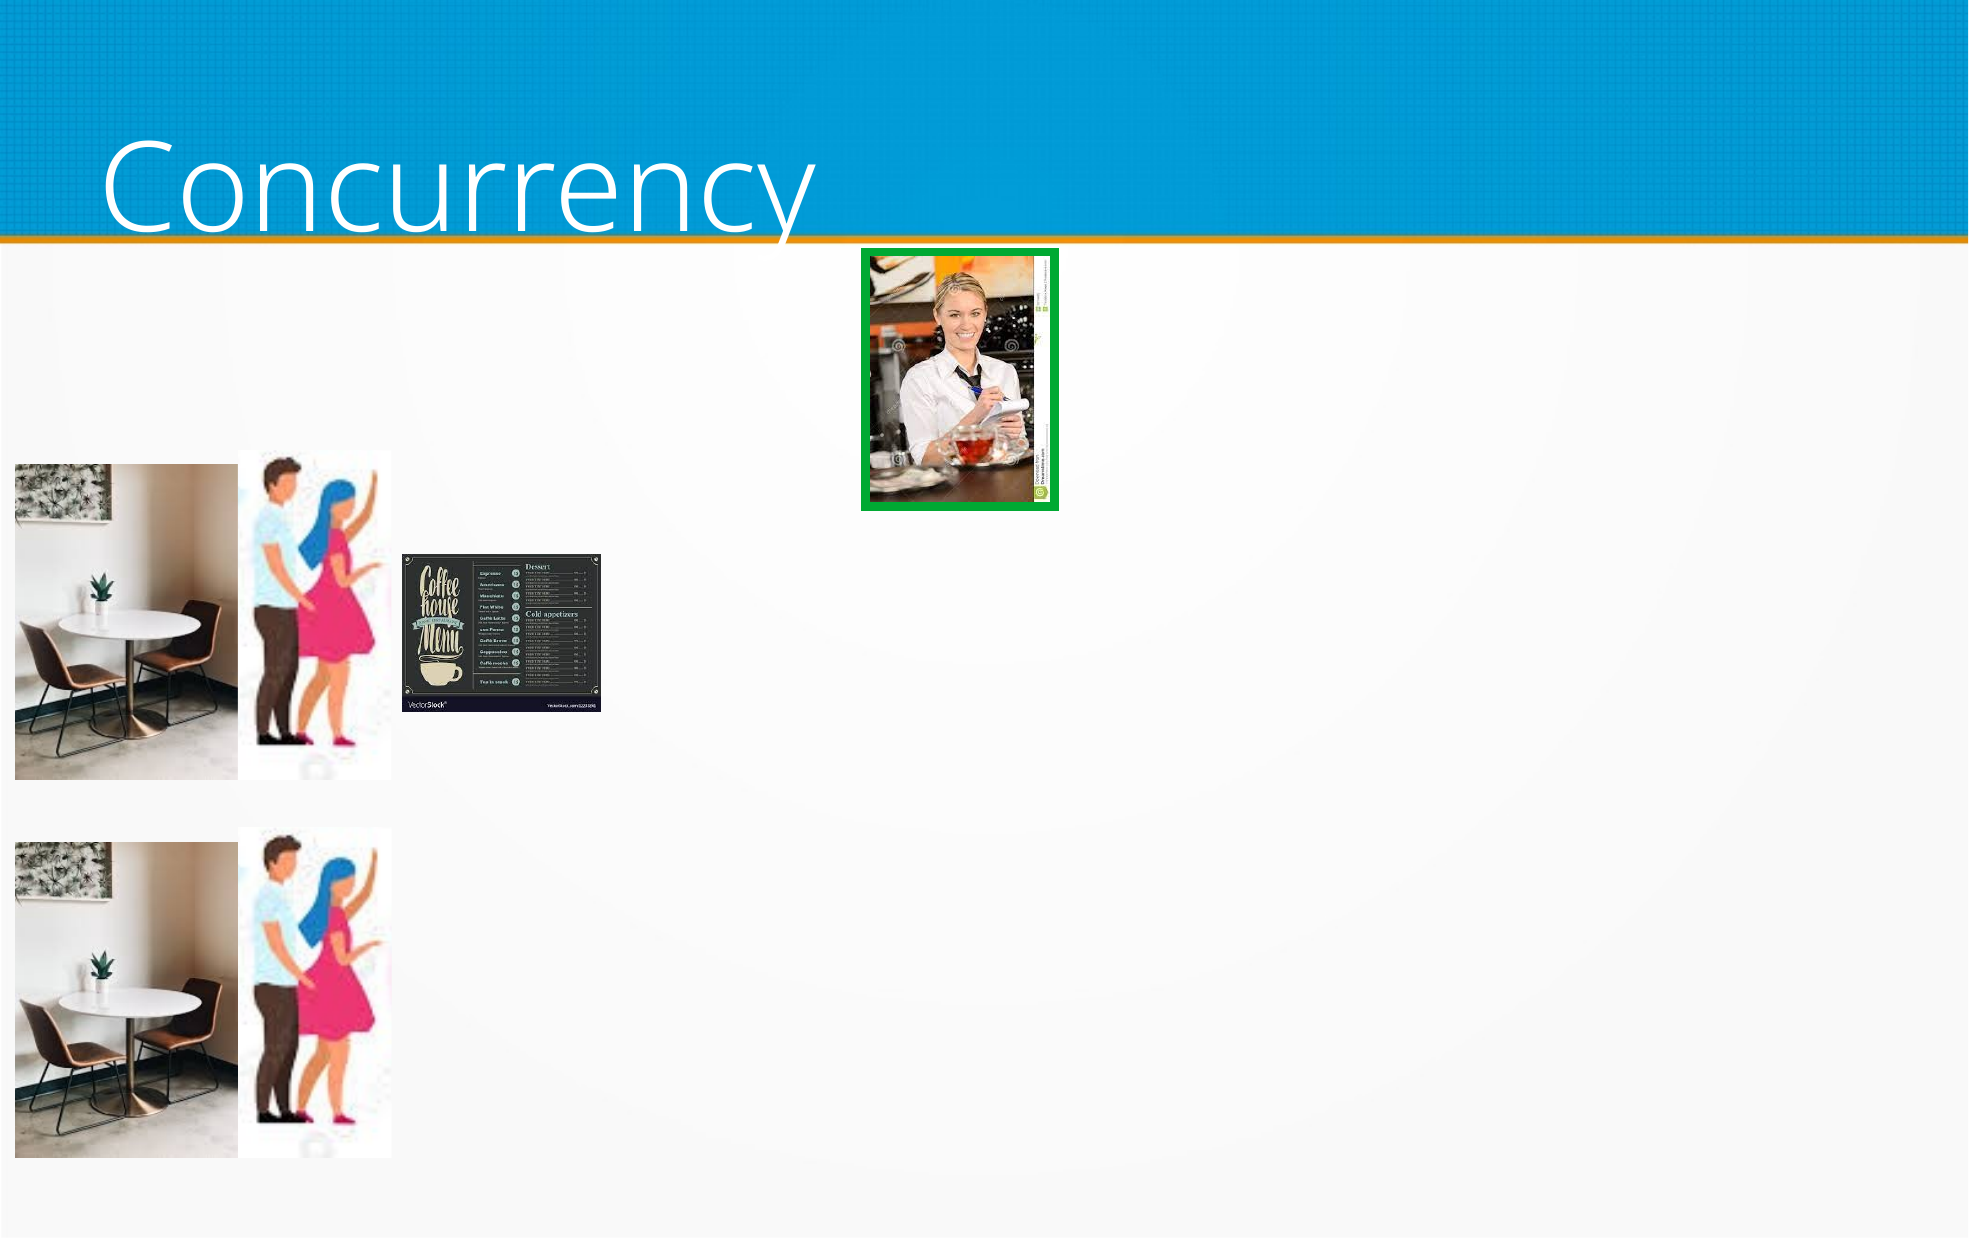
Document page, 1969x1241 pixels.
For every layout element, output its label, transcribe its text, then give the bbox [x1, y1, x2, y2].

picture [0, 233, 1969, 1241]
picture [870, 256, 1050, 503]
title Concurrency [98, 49, 1870, 257]
